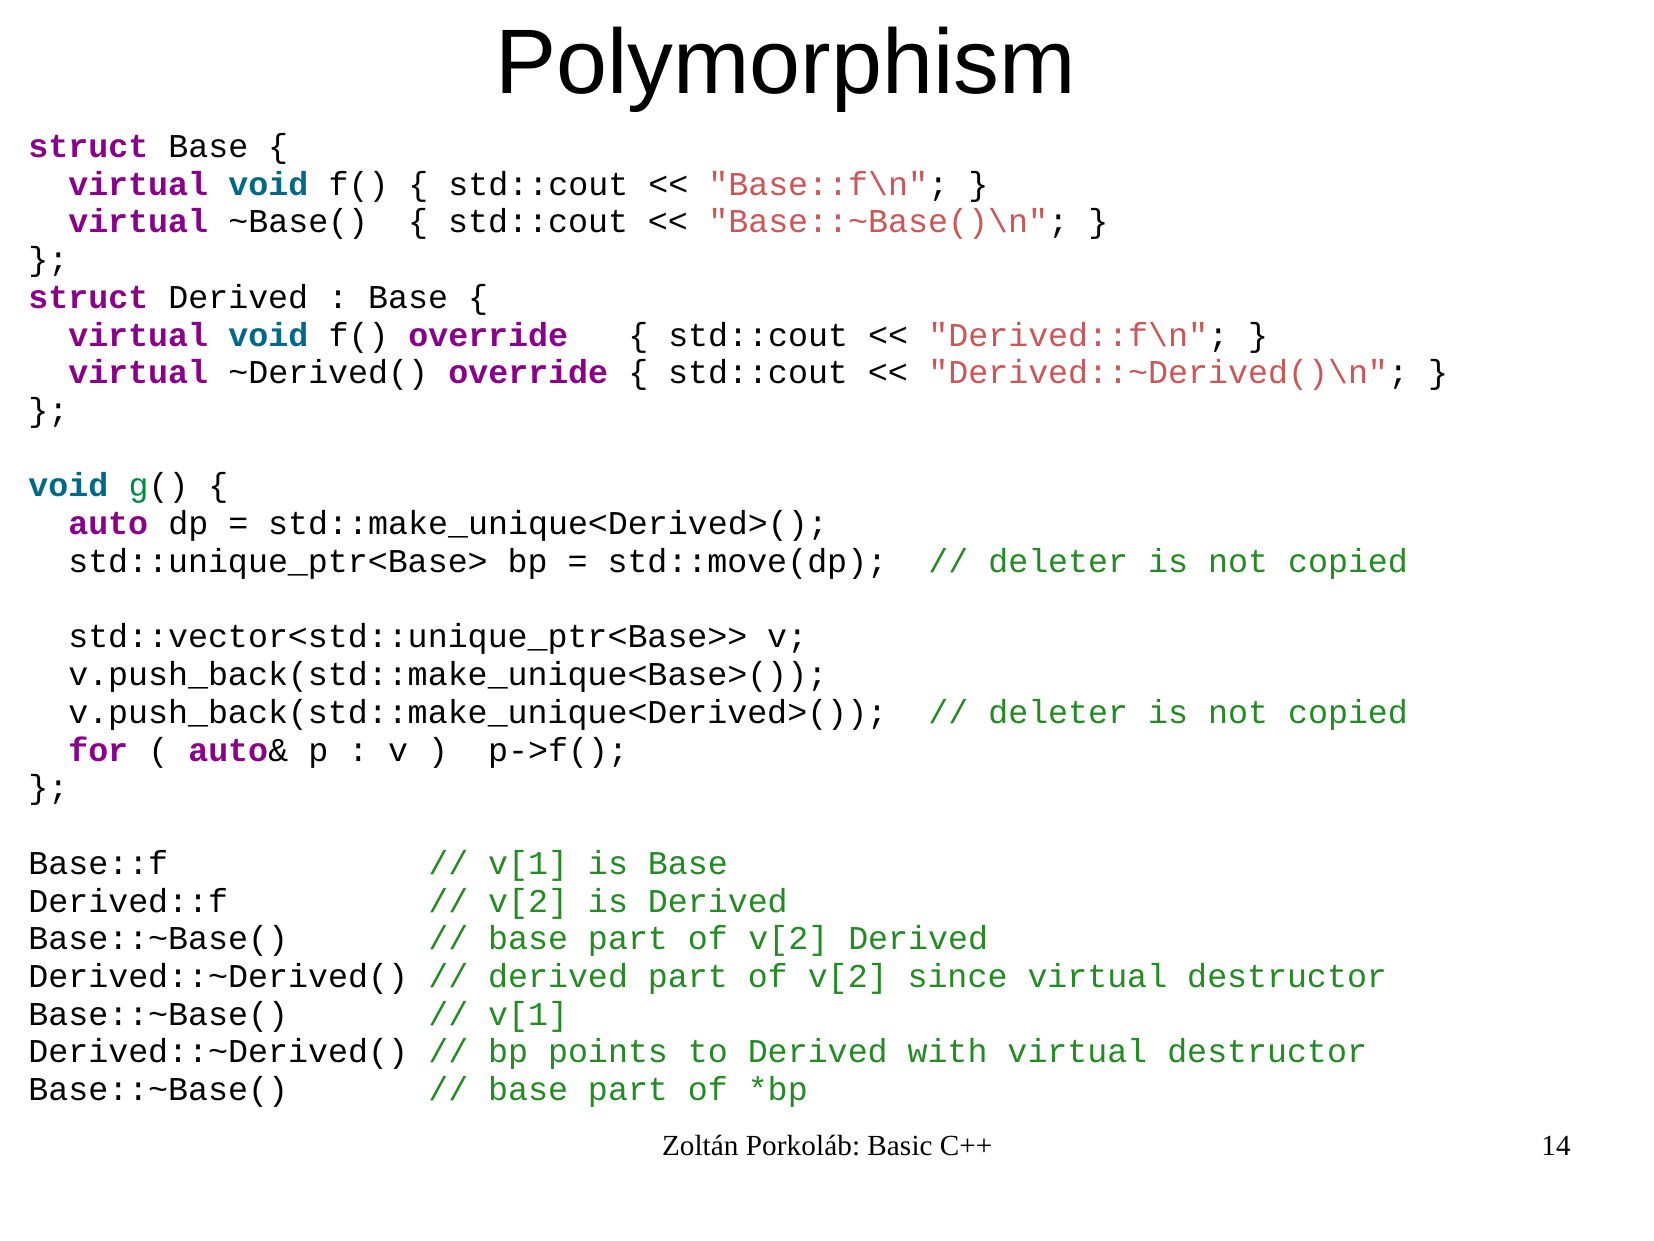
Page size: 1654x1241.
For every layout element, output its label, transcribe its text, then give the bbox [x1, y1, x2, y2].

text_box struct Base { virtual void f() { std::cout << "Base::f\n"; } virtual ~Base() { std::cout << "Base::~Base()\n"; } }; struct Derived : Base { virtual void f() override { std::cout << "Derived::f\n"; } virtual ~Derived() override { std::cout << "Derived::~Derived()\n"; } }; void g() { auto dp = std::make_unique<Derived>(); std::unique_ptr<Base> bp = std::move(dp); // deleter is not copied std::vector<std::unique_ptr<Base>> v; v.push_back(std::make_unique<Base>()); v.push_back(std::make_unique<Derived>()); // deleter is not copied for ( auto& p : v ) p->f(); }; Base::f // v[1] is Base Derived::f // v[2] is Derived Base::~Base() // base part of v[2] Derived Derived::~Derived() // derived part of v[2] since virtual destructor Base::~Base() // v[1] Derived::~Derived() // bp points to Derived with virtual destructor Base::~Base() // base part of *bp [13, 122, 1654, 1201]
title Polymorphism [41, 0, 1531, 122]
